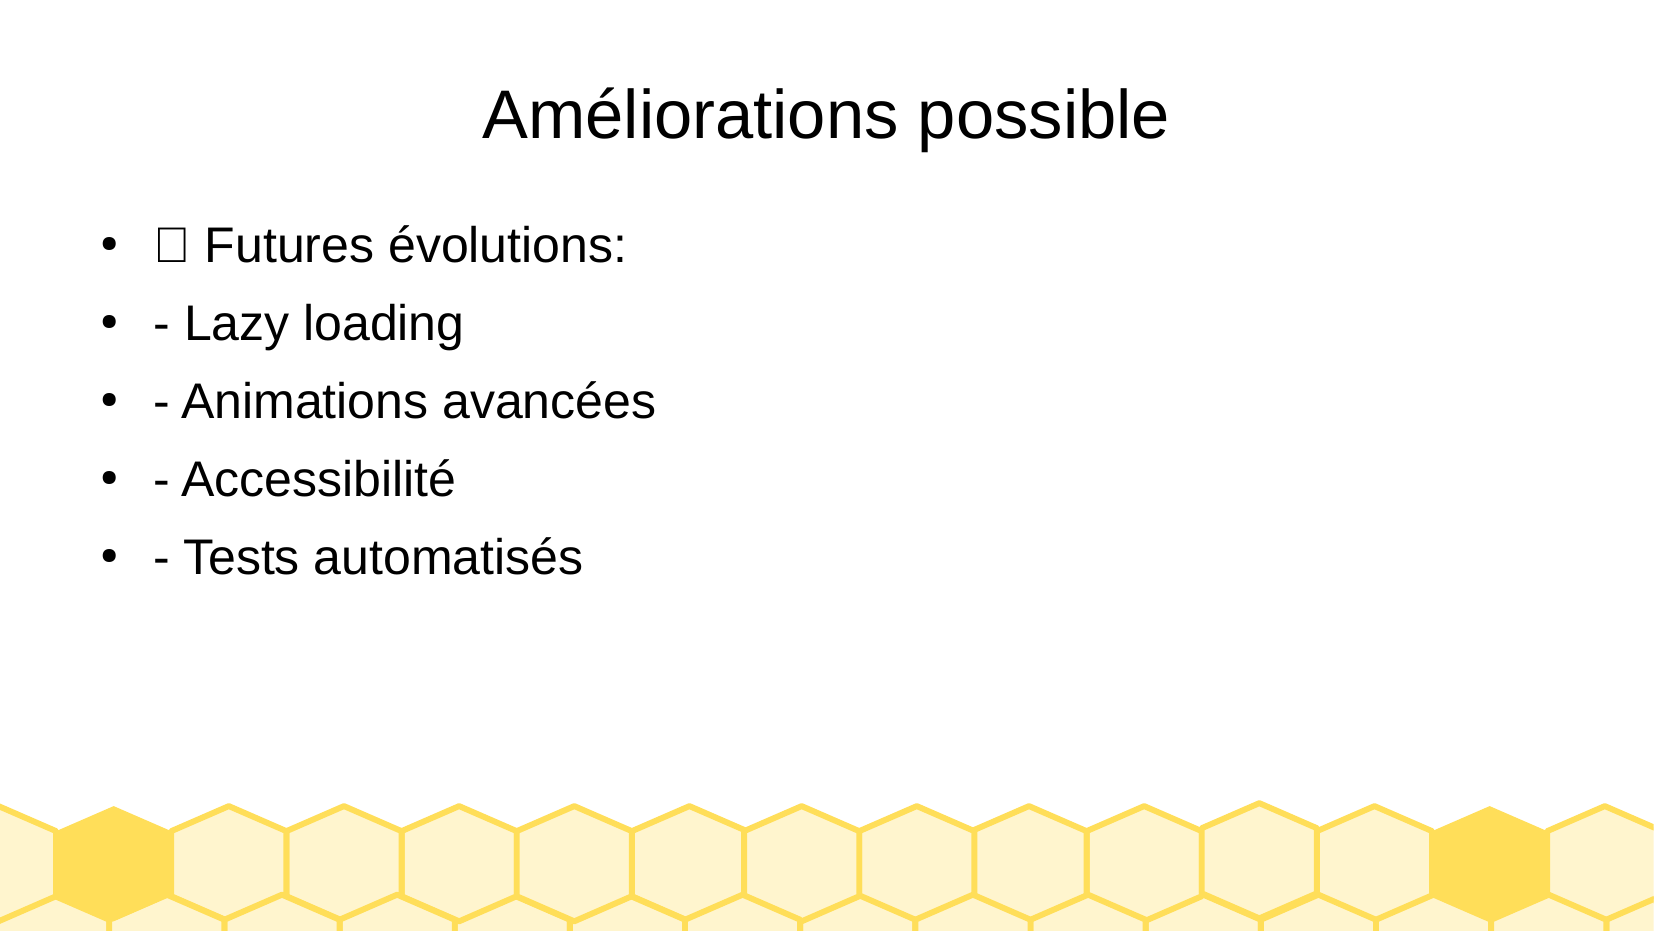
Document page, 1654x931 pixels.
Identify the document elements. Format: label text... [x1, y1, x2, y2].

title Améliorations possible [82, 37, 1571, 193]
list 🚀 Futures évolutions: - Lazy loading - Animations avancées - Accessibilité - Tests automatisés [82, 217, 1571, 758]
